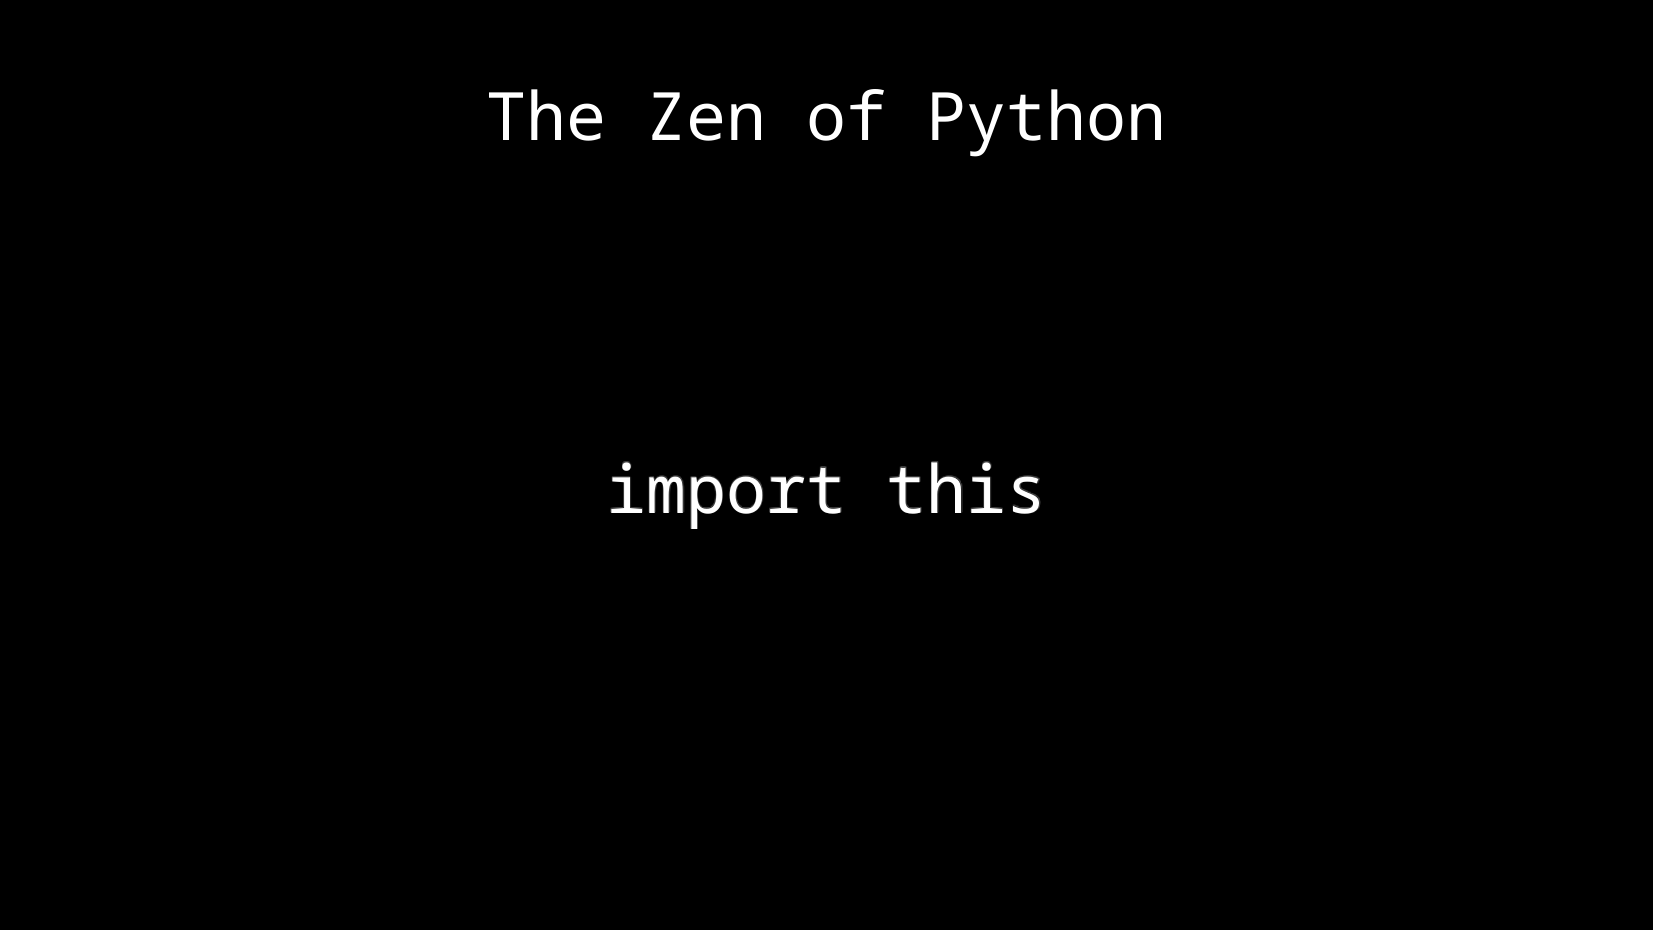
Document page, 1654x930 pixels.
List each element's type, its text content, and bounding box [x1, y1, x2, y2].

subtitle import this [82, 217, 1571, 757]
title The Zen of Python [82, 37, 1571, 193]
